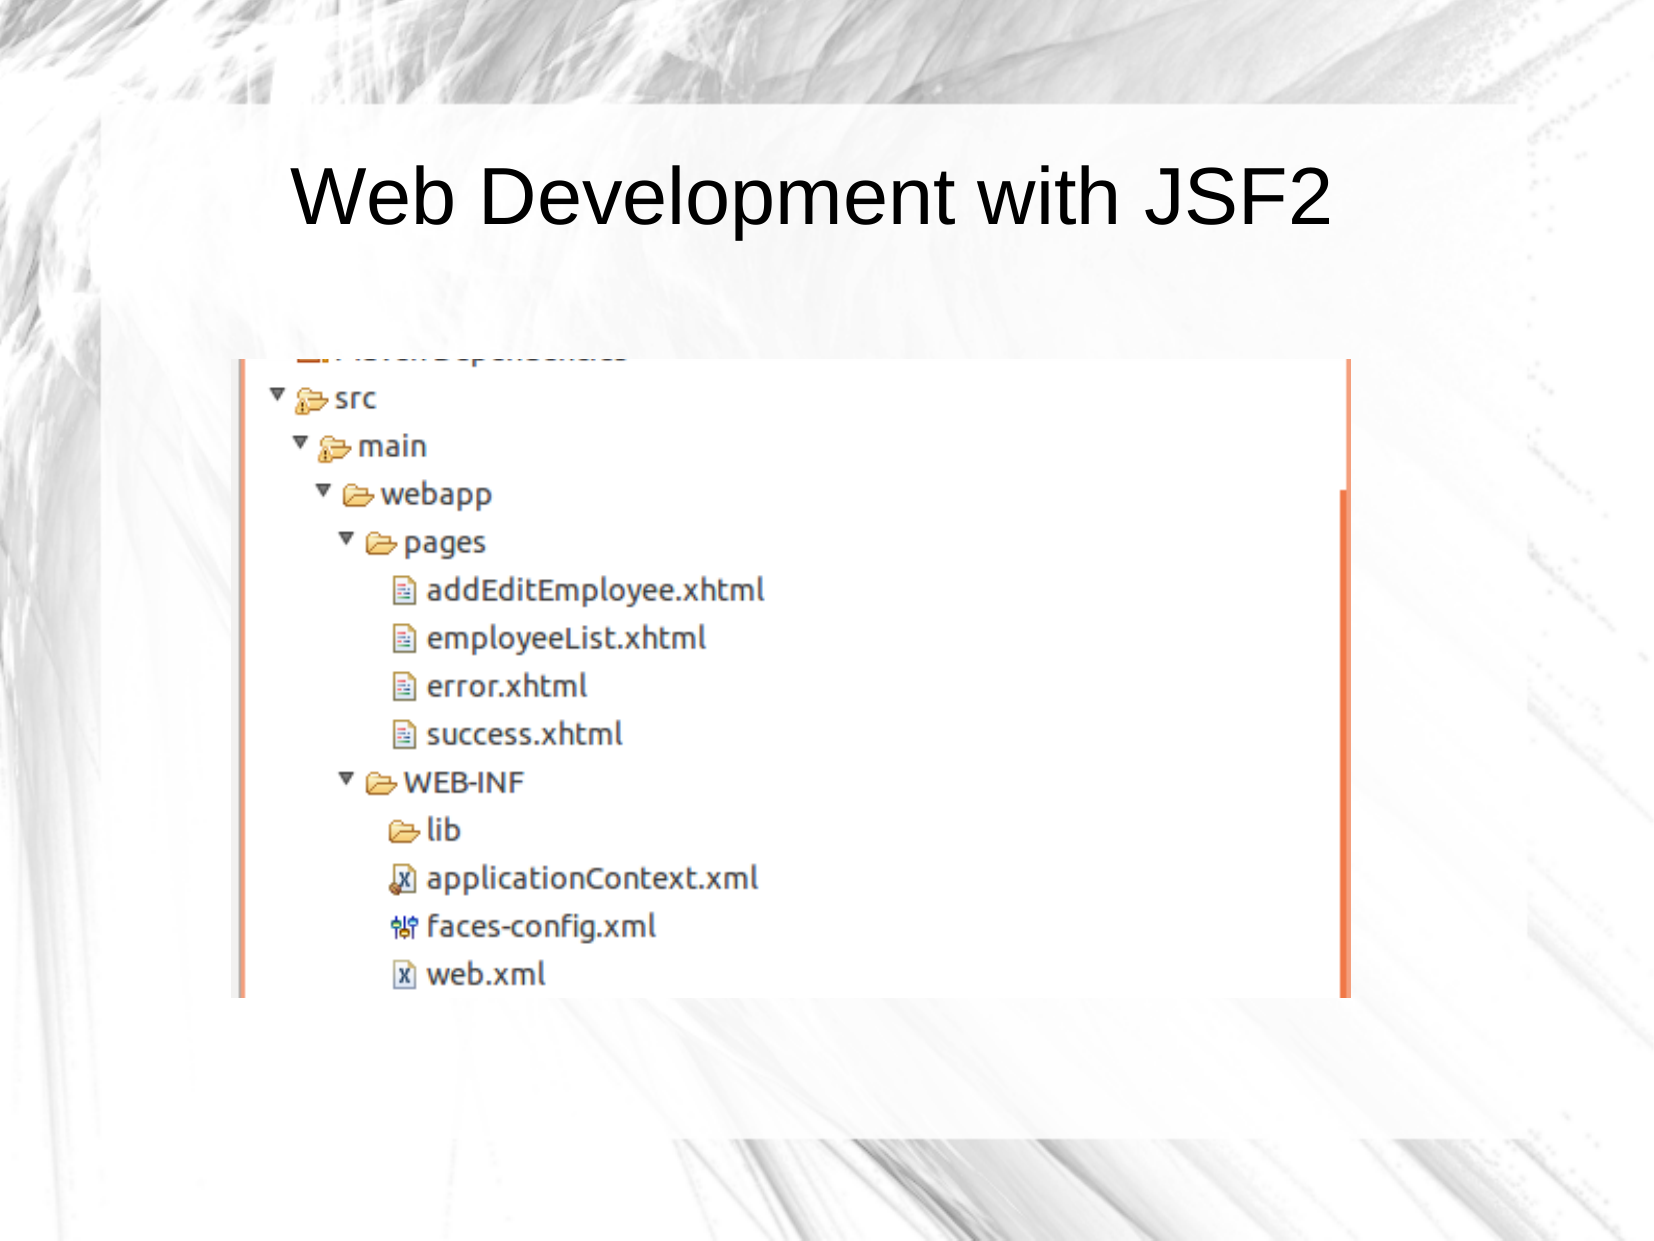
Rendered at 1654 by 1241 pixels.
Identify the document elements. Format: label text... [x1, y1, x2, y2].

title Web Development with JSF2 [118, 112, 1506, 281]
picture [0, 0, 1654, 1241]
